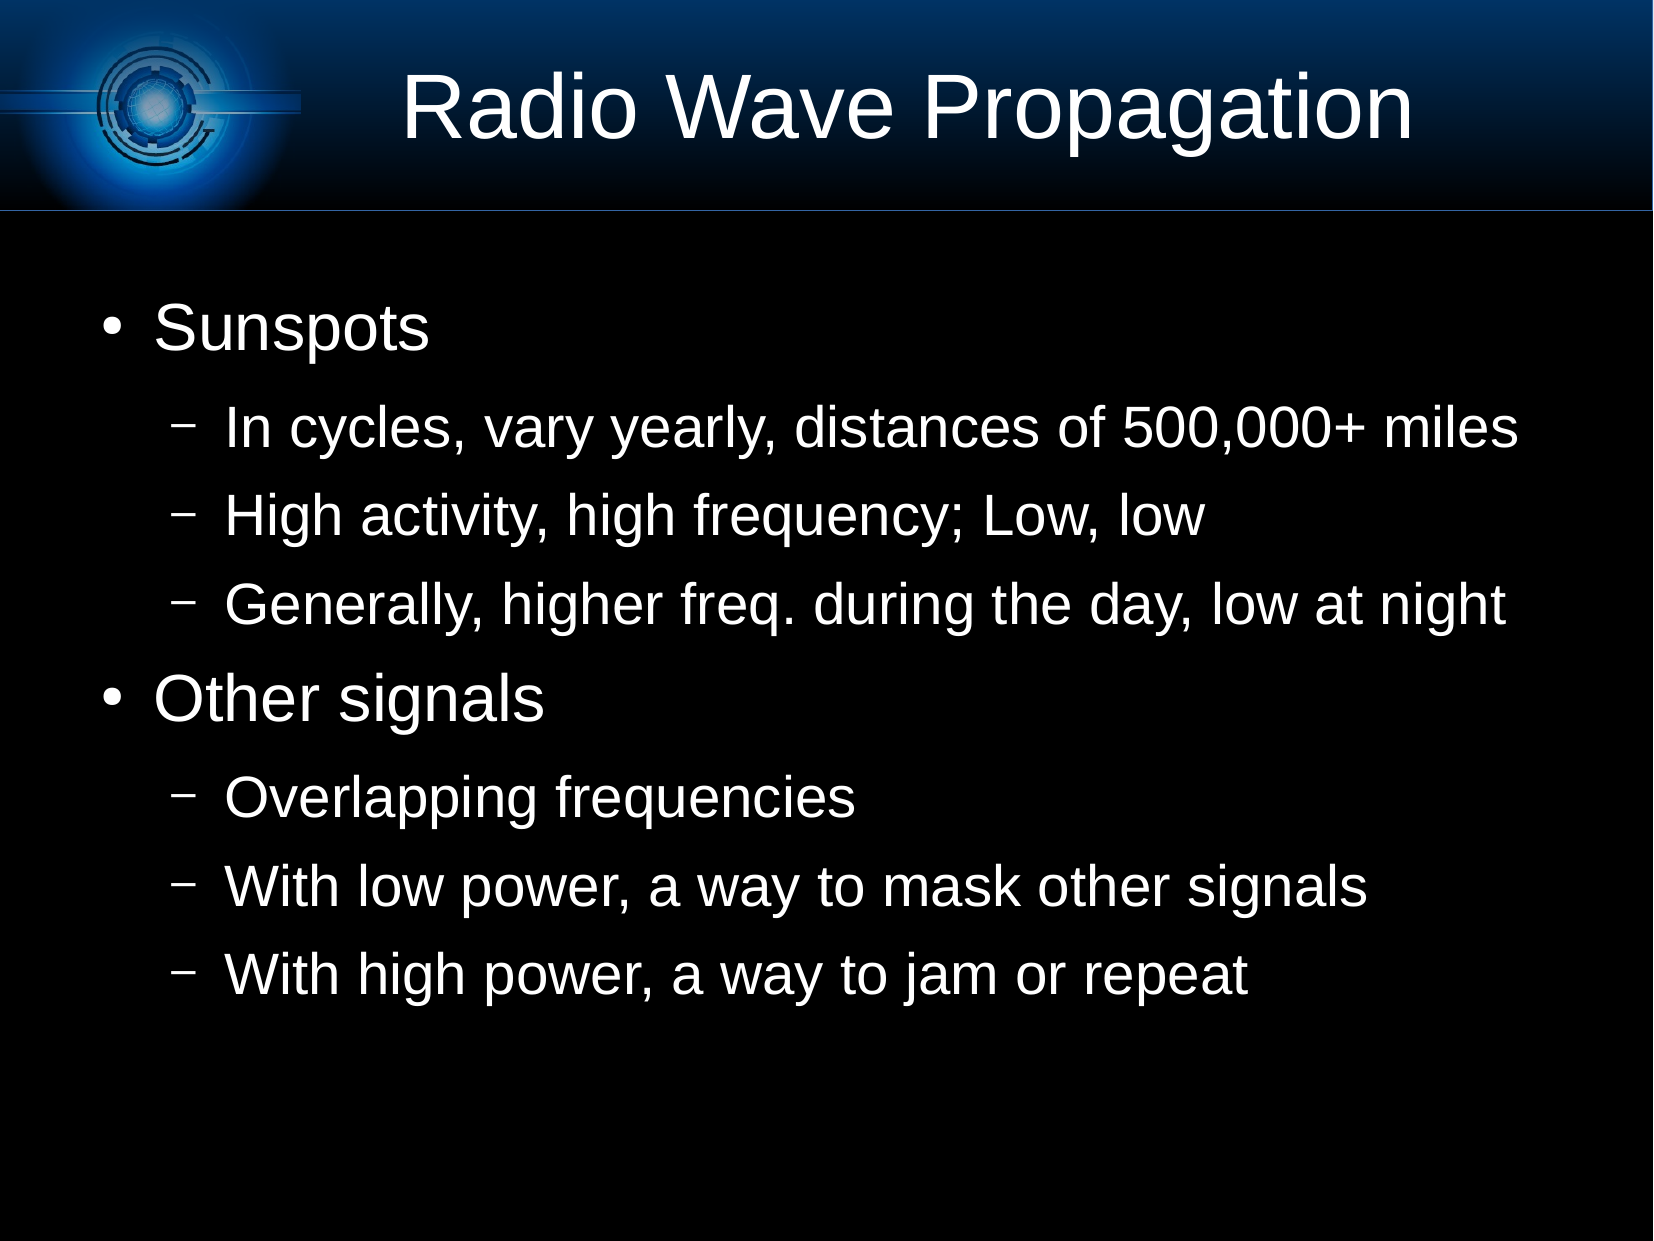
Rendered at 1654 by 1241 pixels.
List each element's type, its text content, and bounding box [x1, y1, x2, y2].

list Sunspots In cycles, vary yearly, distances of 500,000+ miles High activity, high frequency; Low, low Generally, higher freq. during the day, low at night Other signals Overlapping frequencies With low power, a way to mask other signals With high power, a way to jam or repeat [82, 290, 1571, 1010]
picture [0, 87, 165, 210]
title Radio Wave Propagation [165, 2, 1653, 211]
